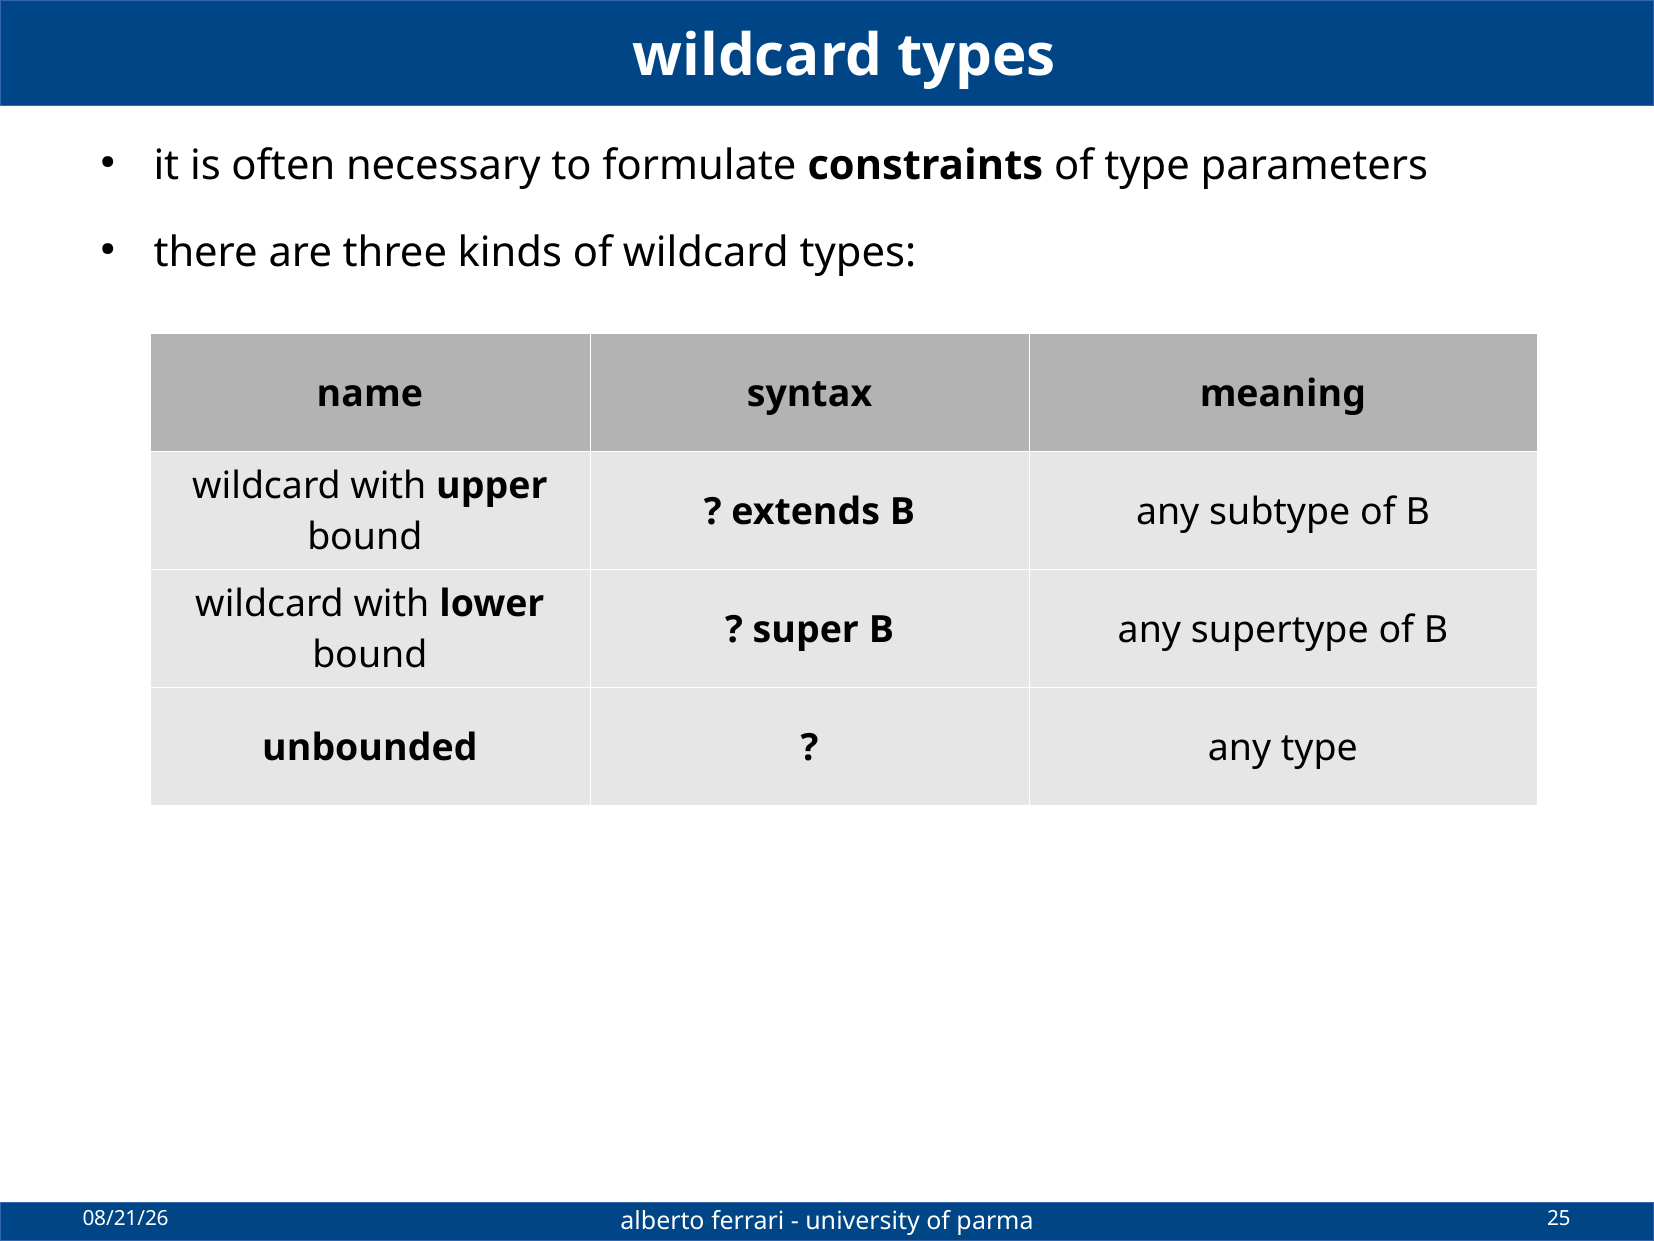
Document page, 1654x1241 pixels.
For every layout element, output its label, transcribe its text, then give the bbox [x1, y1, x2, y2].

table_cell ? extends B [591, 452, 1029, 569]
table_header meaning [1030, 334, 1537, 451]
table_cell any supertype of B [1030, 570, 1537, 687]
title wildcard types [0, 0, 1654, 106]
list it is often necessary to formulate constraints of type parameters there are three kinds of wildcard types: [82, 135, 1571, 855]
table_cell wildcard with upper bound [151, 452, 590, 569]
table_cell any type [1030, 688, 1537, 805]
table_cell ? [591, 688, 1029, 805]
table_cell unbounded [151, 688, 590, 805]
table_header name [151, 334, 590, 451]
table_cell wildcard with lower bound [151, 570, 590, 687]
table_header syntax [591, 334, 1029, 451]
table_cell ? super B [591, 570, 1029, 687]
table_cell any subtype of B [1030, 452, 1537, 569]
